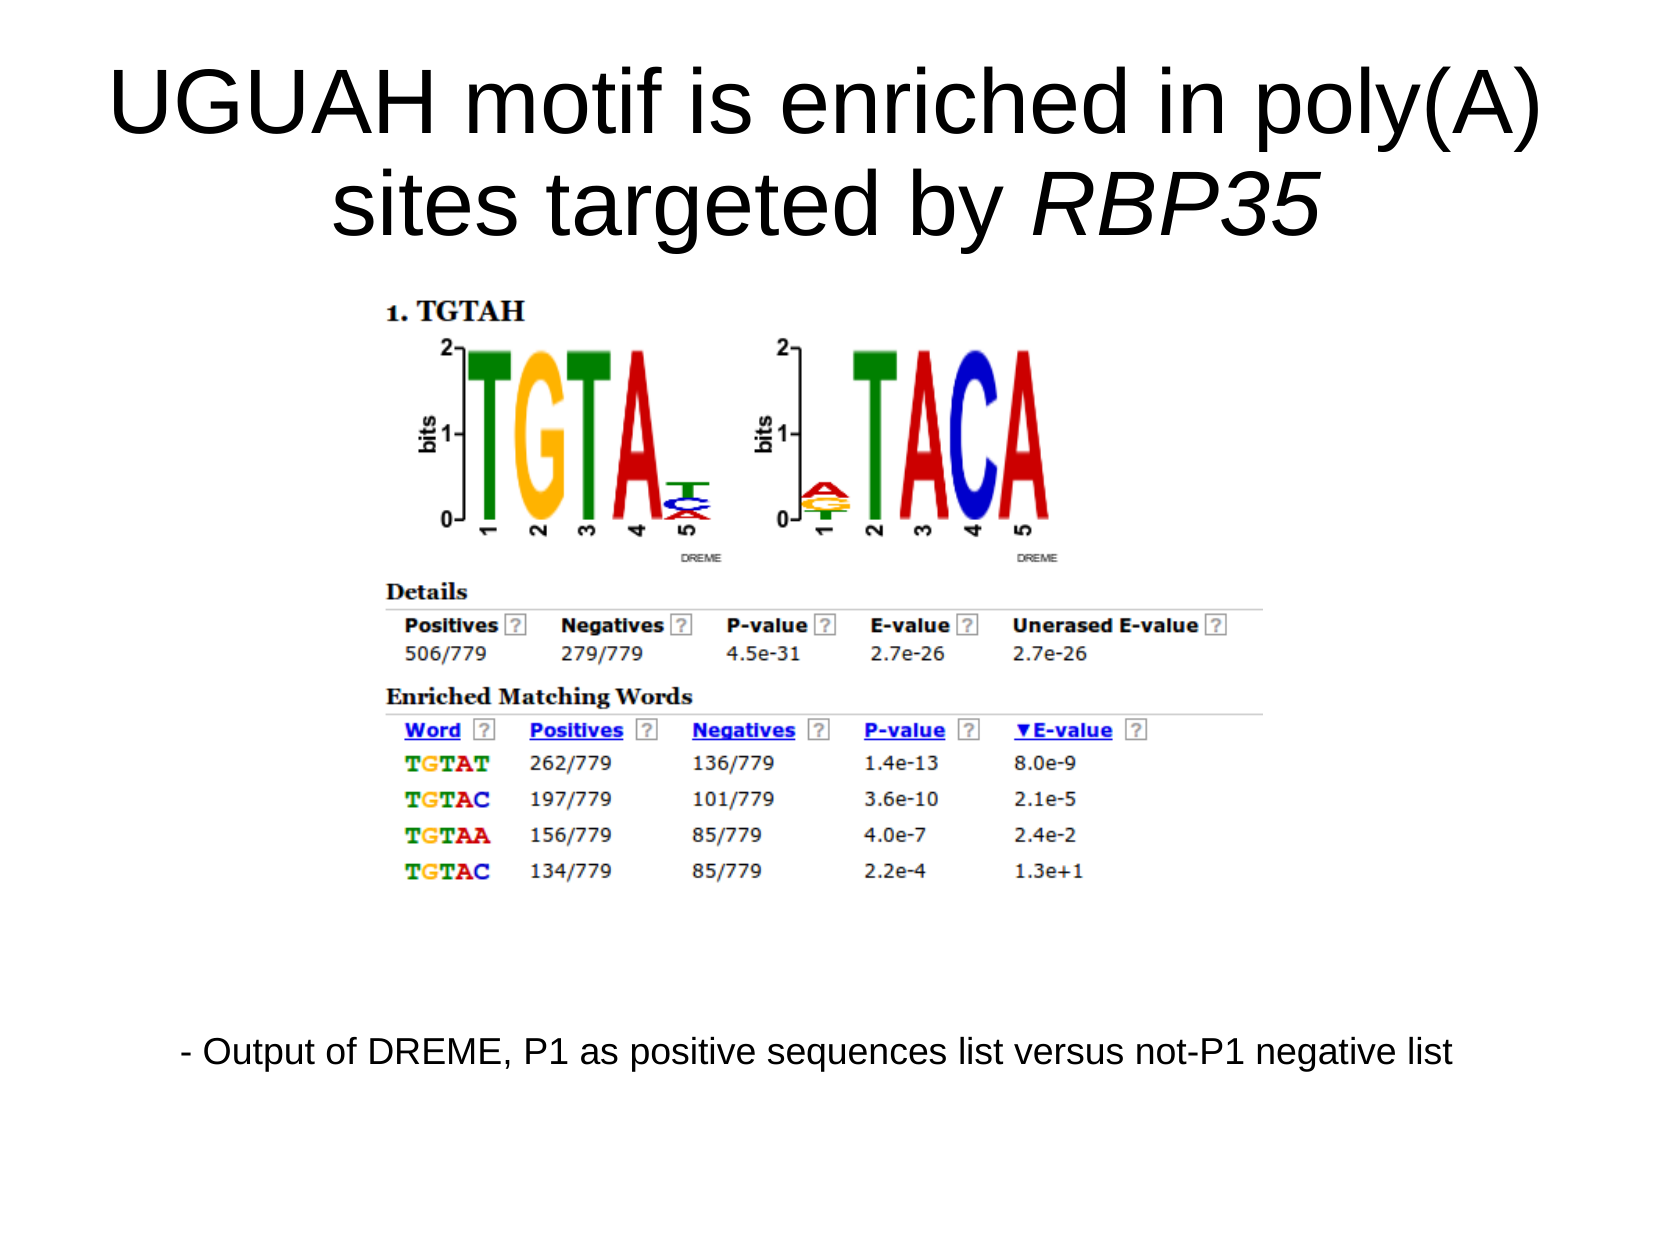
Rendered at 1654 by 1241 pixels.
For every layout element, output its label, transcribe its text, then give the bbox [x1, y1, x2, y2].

picture [375, 290, 1263, 901]
title UGUAH motif is enriched in poly(A) sites targeted by RBP35 [82, 49, 1571, 257]
text_box - Output of DREME, P1 as positive sequences list versus not-P1 negative list [165, 1023, 1480, 1081]
